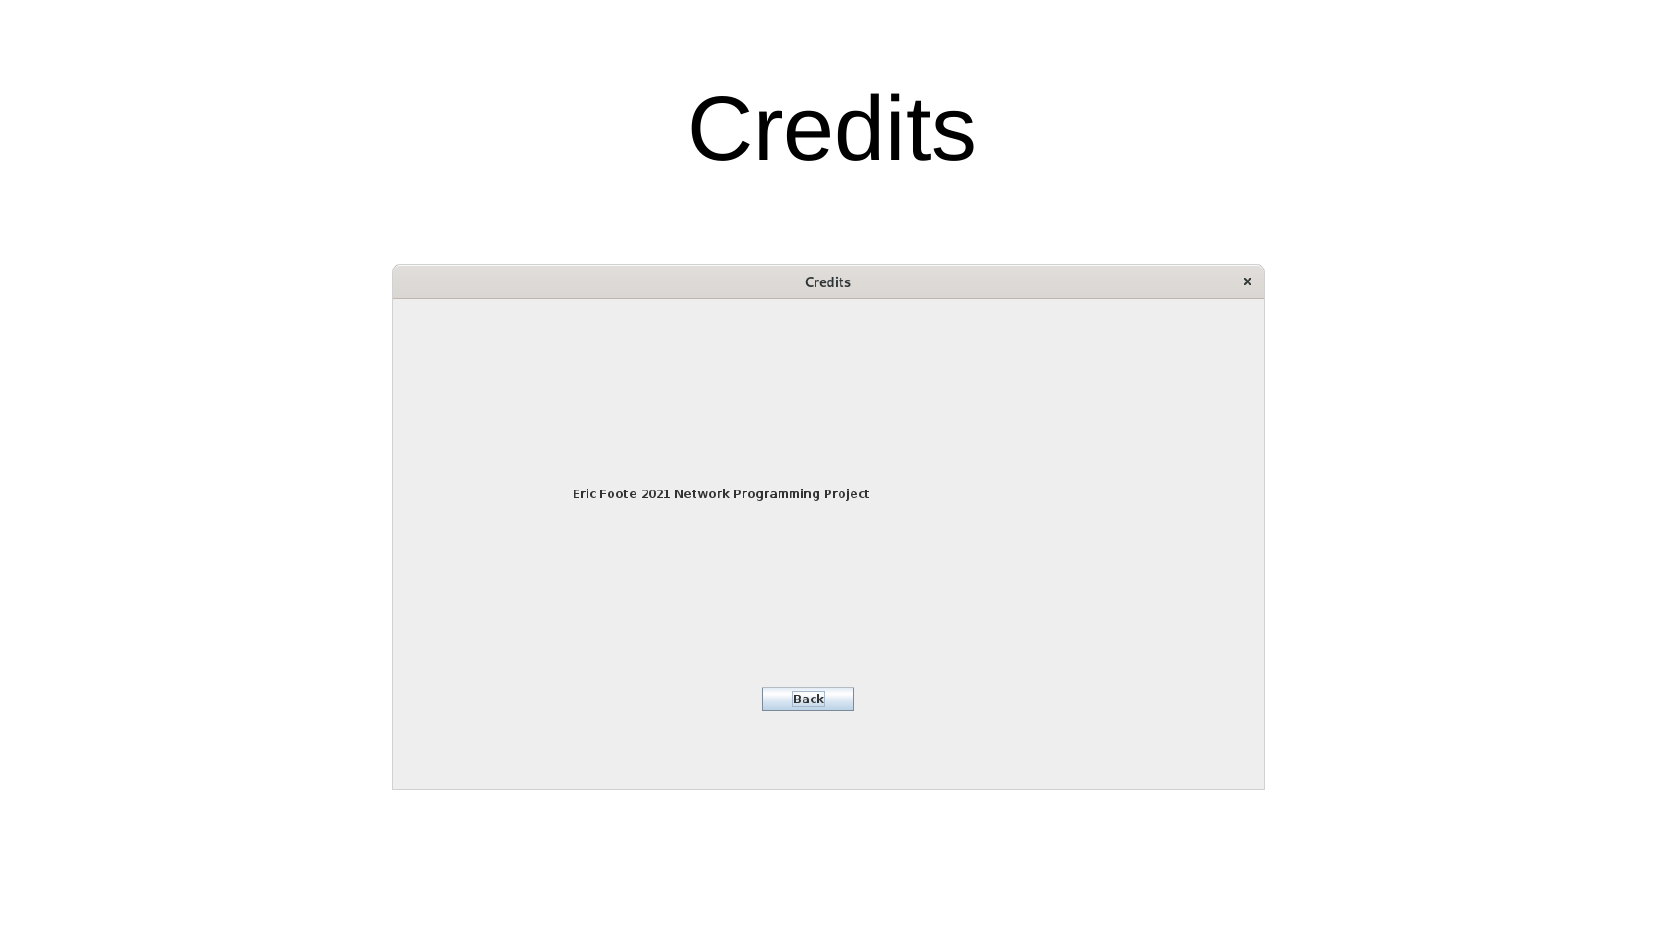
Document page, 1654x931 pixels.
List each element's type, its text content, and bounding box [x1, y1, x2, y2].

picture [383, 257, 1273, 798]
title Credits [88, 51, 1577, 207]
